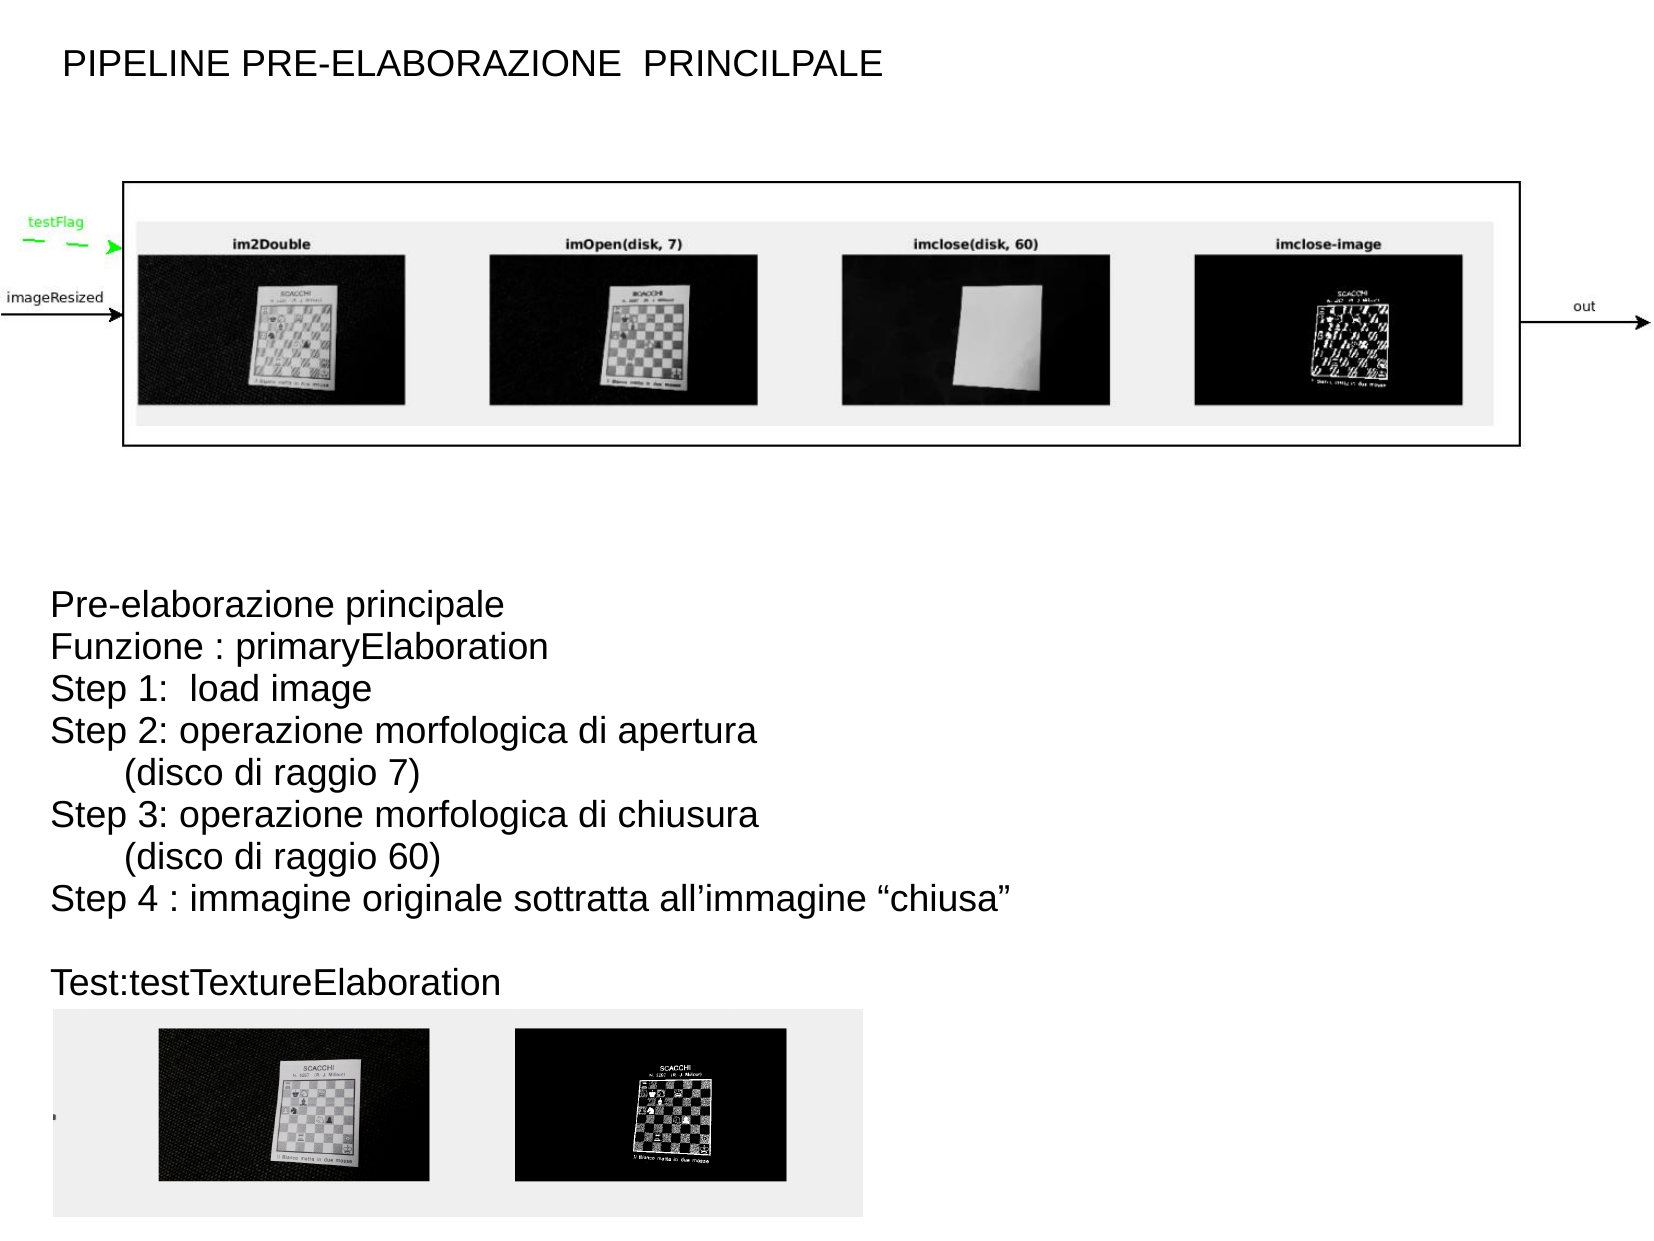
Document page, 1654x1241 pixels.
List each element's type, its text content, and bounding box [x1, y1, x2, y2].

picture [0, 181, 1654, 449]
text_box Pre-elaborazione principale Funzione : primaryElaboration Step 1: load image Step 2: operazione morfologica di apertura (disco di raggio 7) Step 3: operazione morfologica di chiusura (disco di raggio 60) Step 4 : immagine originale sottratta all’immagine “chiusa” Test:testTextureElaboration [35, 575, 1607, 1011]
picture [53, 1009, 863, 1217]
text_box PIPELINE PRE-ELABORAZIONE PRINCILPALE [47, 35, 1619, 93]
